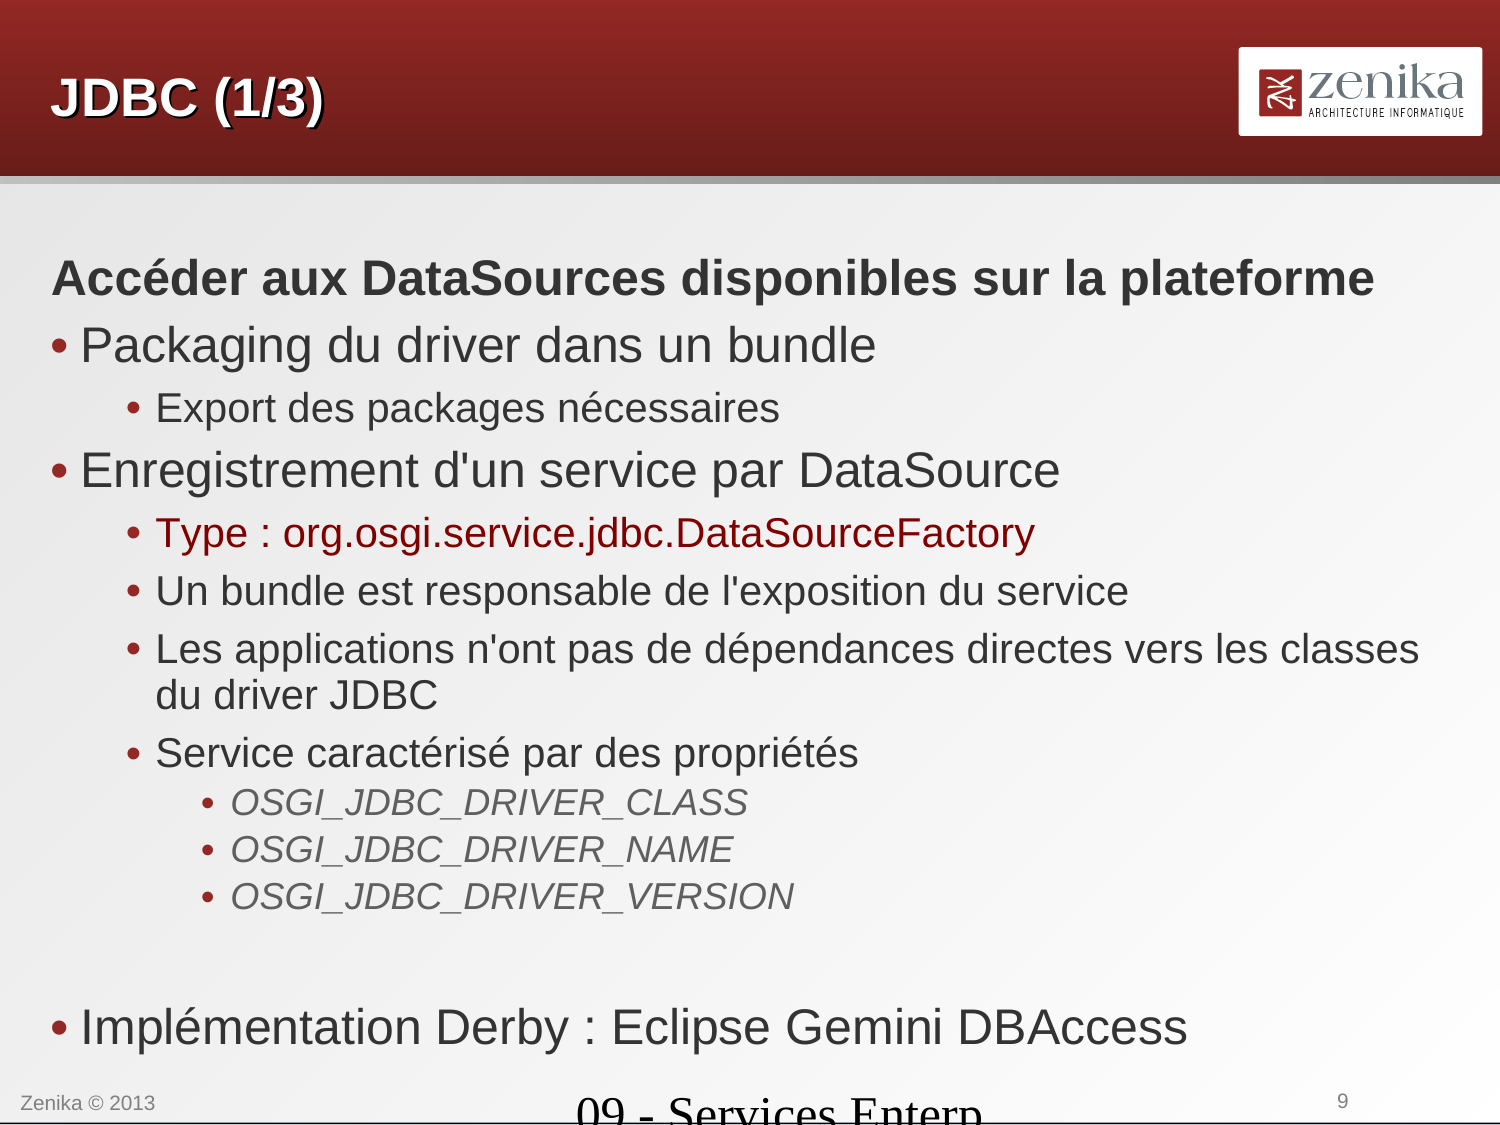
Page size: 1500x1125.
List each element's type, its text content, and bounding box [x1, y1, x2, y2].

list Accéder aux DataSources disponibles sur la plateforme Packaging du driver dans un bundle Export des packages nécessaires Enregistrement d'un service par DataSource Type : org.osgi.service.jdbc.DataSourceFactory Un bundle est responsable de l'exposition du service Les applications n'ont pas de dépendances directes vers les classes du driver JDBC Service caractérisé par des propriétés OSGI_JDBC_DRIVER_CLASS OSGI_JDBC_DRIVER_NAME OSGI_JDBC_DRIVER_VERSION Implémentation Derby : Eclipse Gemini DBAccess [50, 249, 1447, 1064]
picture [1257, 58, 1464, 125]
title JDBC (1/3) [50, 15, 1206, 180]
